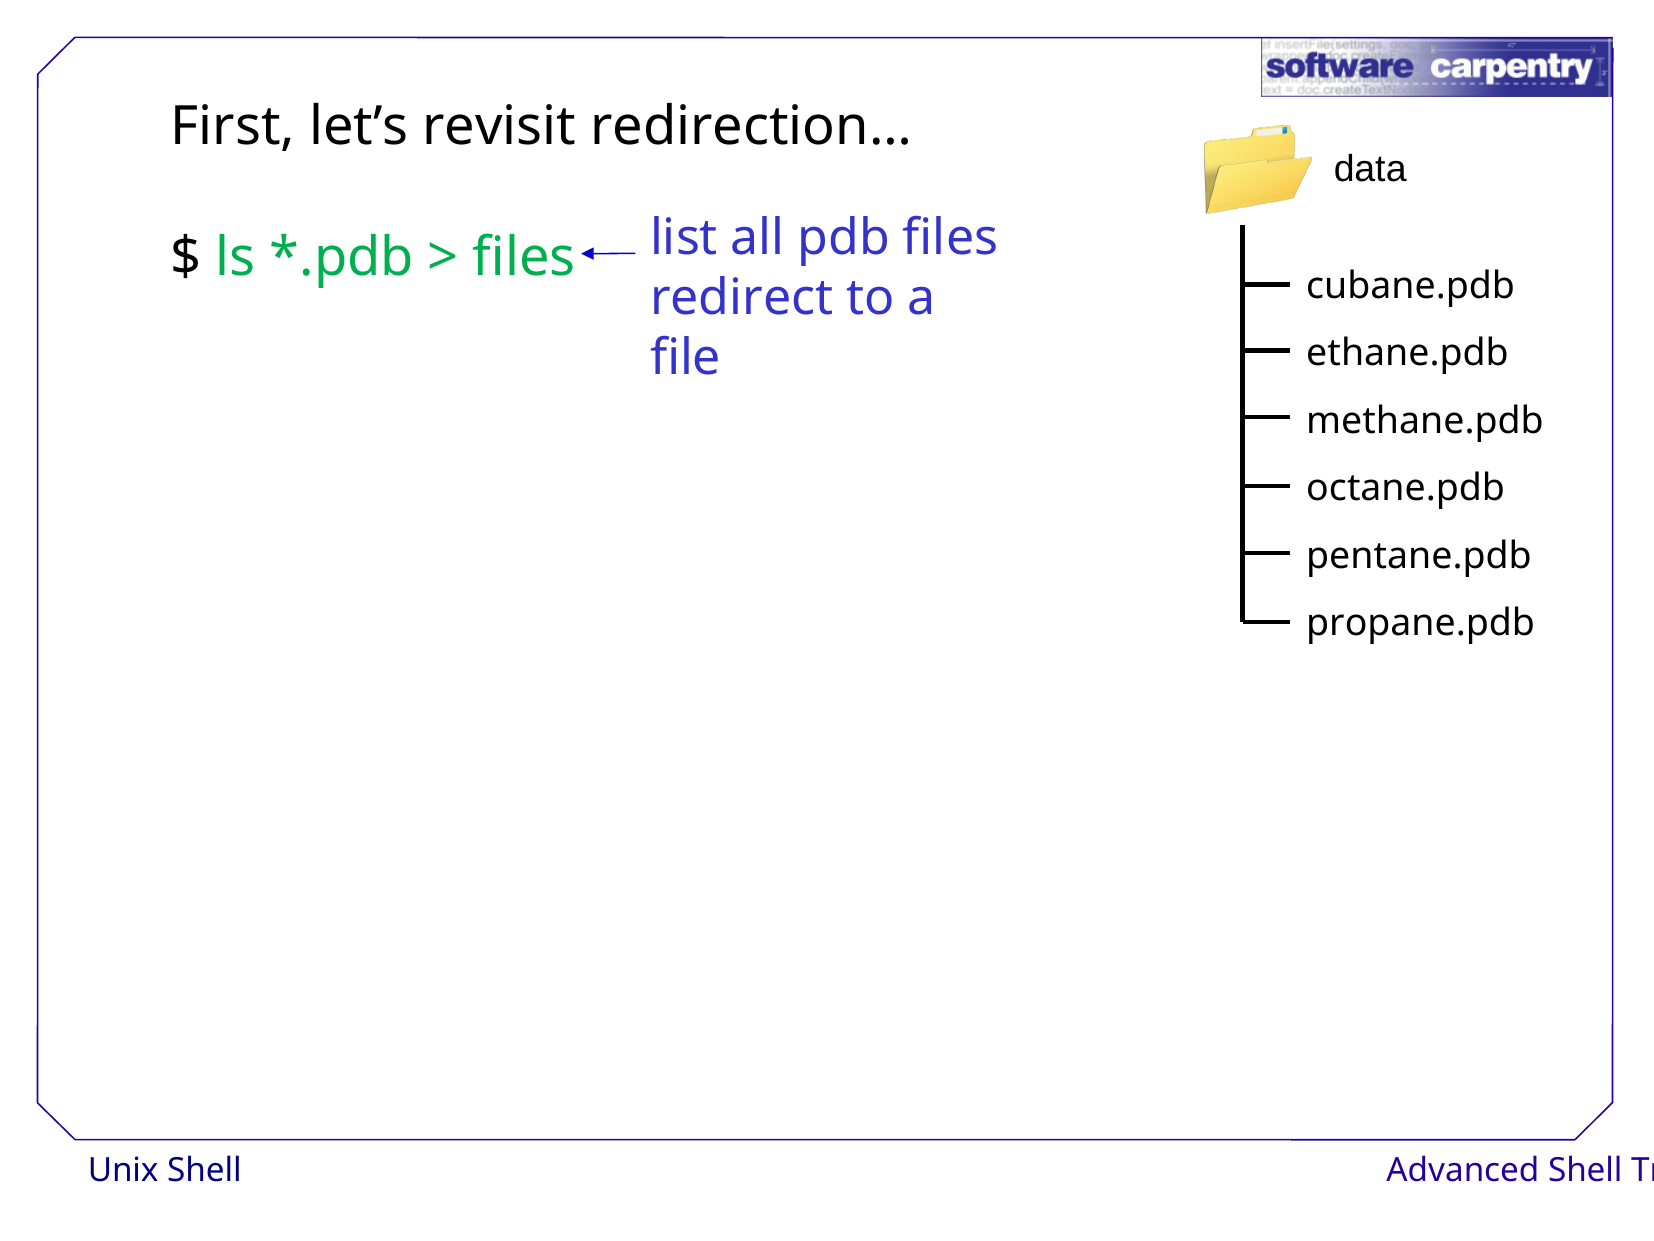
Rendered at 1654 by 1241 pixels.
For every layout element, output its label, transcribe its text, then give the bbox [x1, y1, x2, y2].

picture [1200, 111, 1316, 227]
text_box First, let’s revisit redirection… $ ls *.pdb > files [155, 83, 1224, 359]
text_box cubane.pdb ethane.pdb methane.pdb octane.pdb pentane.pdb propane.pdb [1291, 230, 1559, 652]
picture [1261, 39, 1613, 97]
text_box list all pdb files redirect to a file [635, 196, 1026, 339]
text_box data [1318, 139, 1422, 198]
